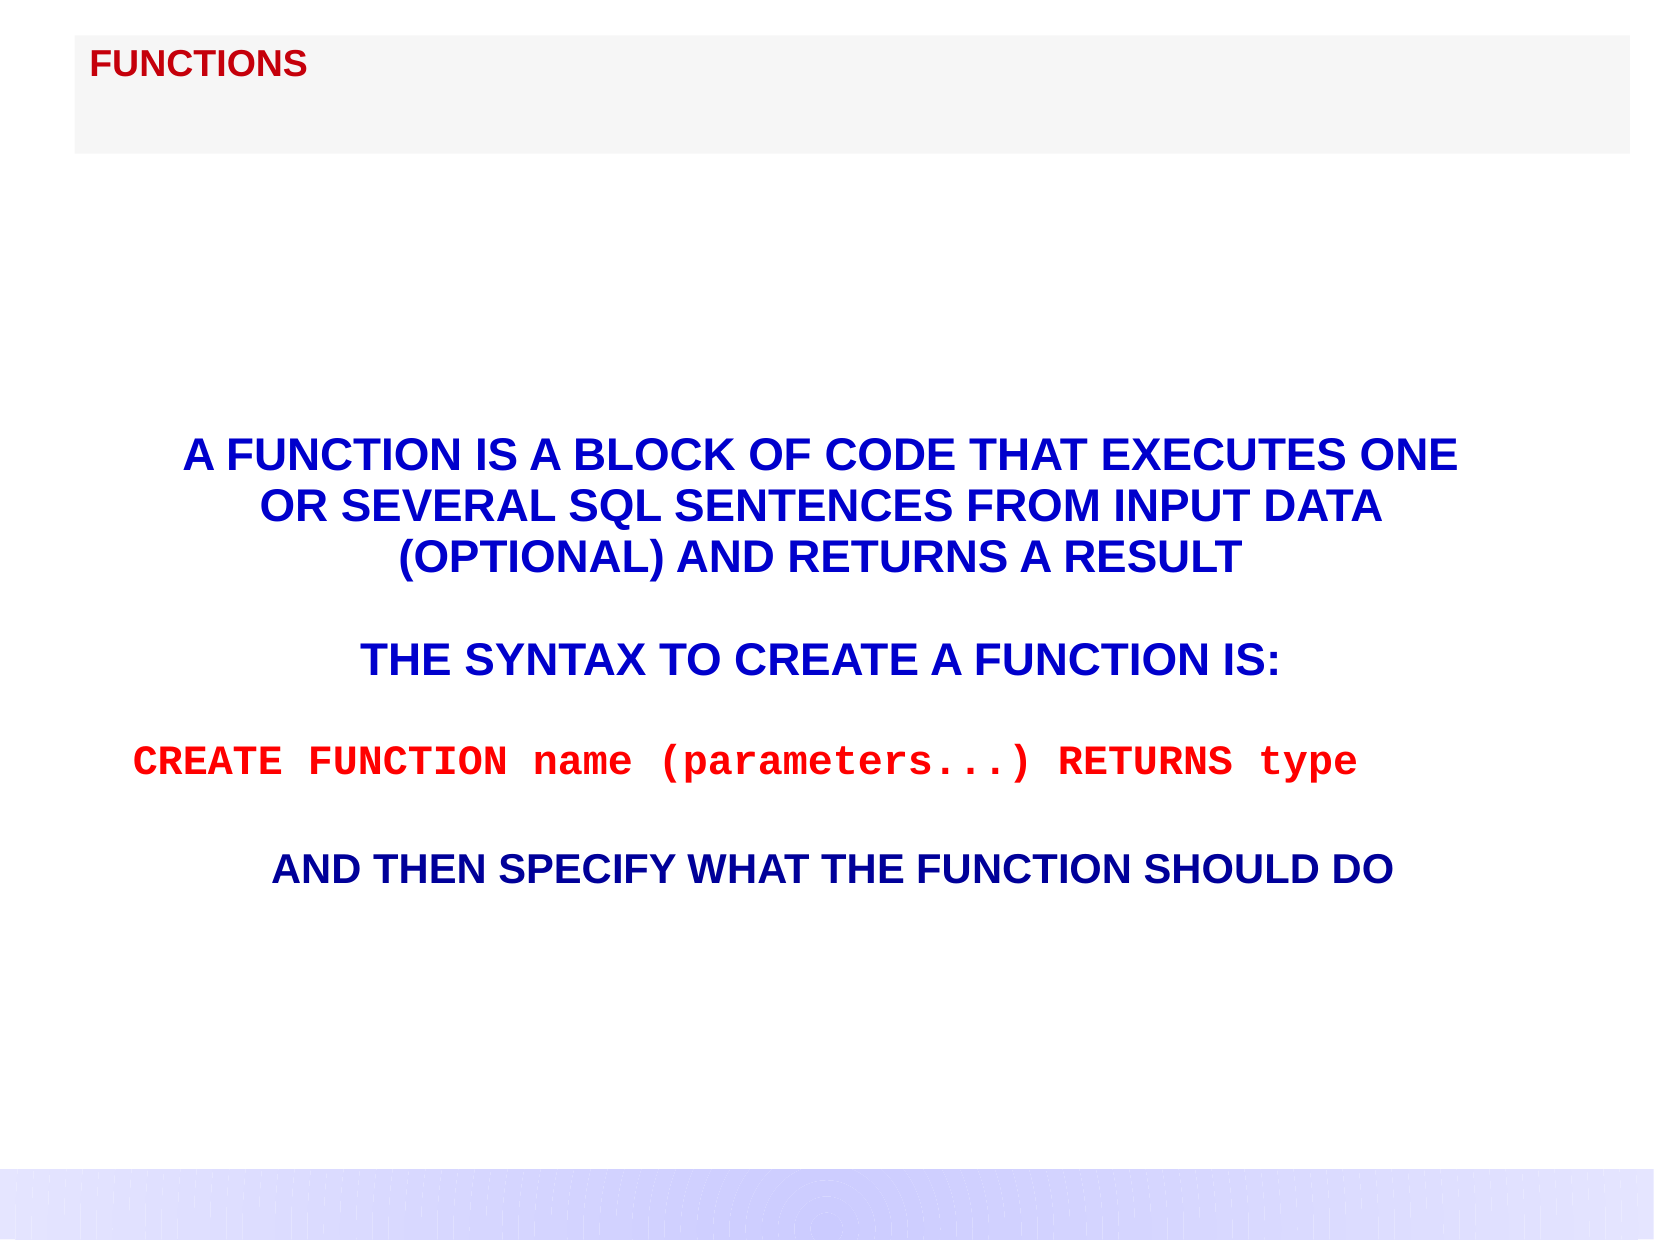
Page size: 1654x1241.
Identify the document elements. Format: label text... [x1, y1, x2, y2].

text_box A FUNCTION IS A BLOCK OF CODE THAT EXECUTES ONE OR SEVERAL SQL SENTENCES FROM INPUT DATA (OPTIONAL) AND RETURNS A RESULT THE SYNTAX TO CREATE A FUNCTION IS: [129, 318, 1512, 732]
text_box AND THEN SPECIFY WHAT THE FUNCTION SHOULD DO [188, 838, 1477, 901]
text_box [0, 304, 1654, 1221]
text_box CREATE FUNCTION name (parameters...) RETURNS type [118, 732, 1595, 797]
text_box FUNCTIONS [74, 35, 1630, 154]
